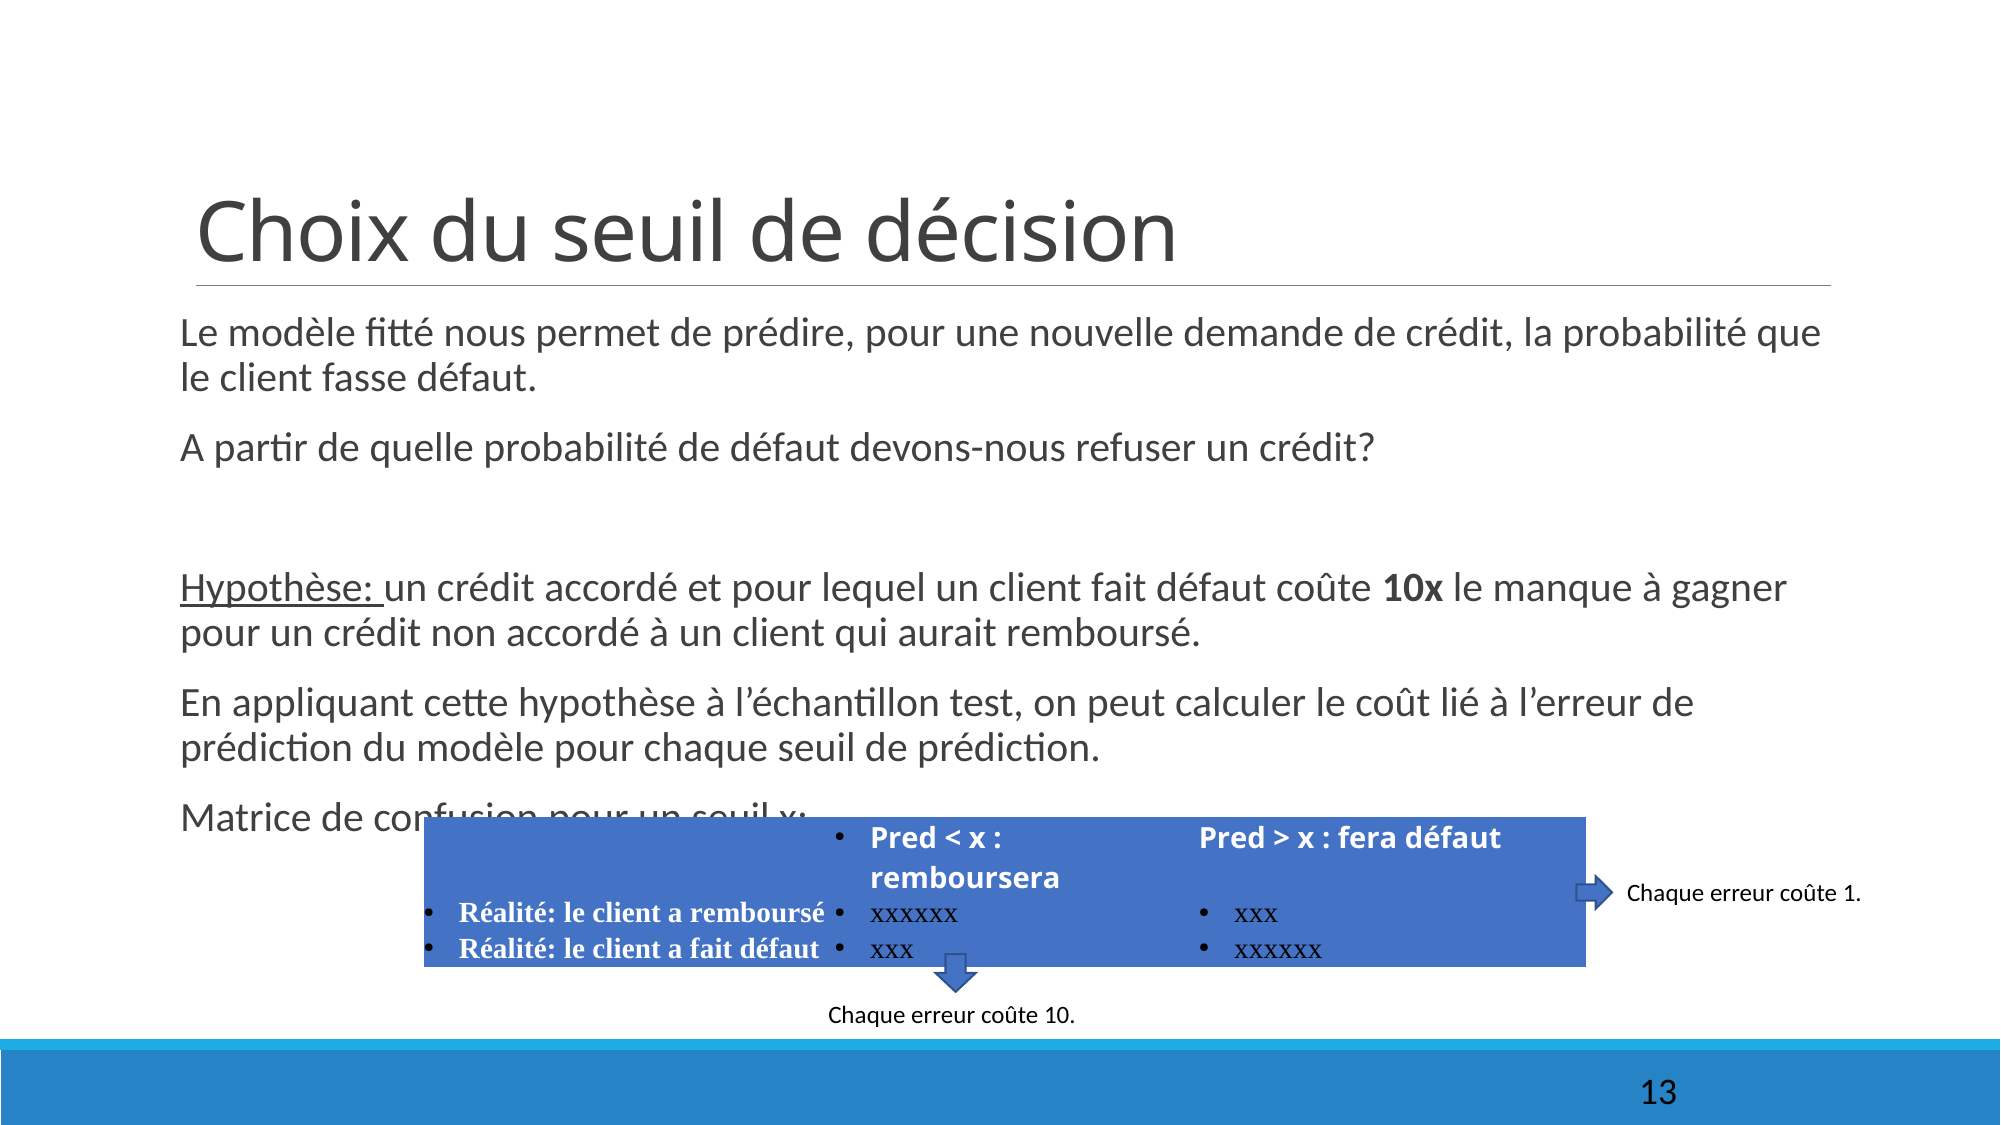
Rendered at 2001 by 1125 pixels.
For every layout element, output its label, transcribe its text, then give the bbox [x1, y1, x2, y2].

table_cell xxxxxx [1199, 932, 1586, 967]
table_cell xxxxxx [835, 897, 1199, 932]
table_header Pred > x : fera défaut [1199, 817, 1586, 897]
table_cell xxx [835, 932, 1199, 967]
table_header [424, 817, 835, 897]
table_cell Réalité: le client a remboursé [424, 897, 835, 932]
text_box [1624, 1059, 1840, 1120]
text_box [1576, 876, 1612, 909]
list Le modèle fitté nous permet de prédire, pour une nouvelle demande de crédit, la probabilité que le client fasse défaut. A partir de quelle probabilité de défaut devons-nous refuser un crédit? Hypothèse: un crédit accordé et pour lequel un client fait défaut coûte 10x le manque à gagner pour un crédit non accordé à un client qui aurait remboursé. En appliquant cette hypothèse à l’échantillon test, on peut calculer le coût lié à l’erreur de prédiction du modèle pour chaque seuil de prédiction. Matrice de confusion pour un seuil x: [180, 302, 1831, 1060]
table_cell xxx [1199, 897, 1586, 932]
table_header Pred < x : remboursera [835, 817, 1199, 897]
text_box Chaque erreur coûte 1. [1612, 868, 1897, 914]
title Choix du seuil de décision [180, 47, 1831, 286]
text_box Chaque erreur coûte 10. [813, 990, 1098, 1037]
text_box [935, 954, 976, 990]
table_cell Réalité: le client a fait défaut [424, 932, 835, 967]
